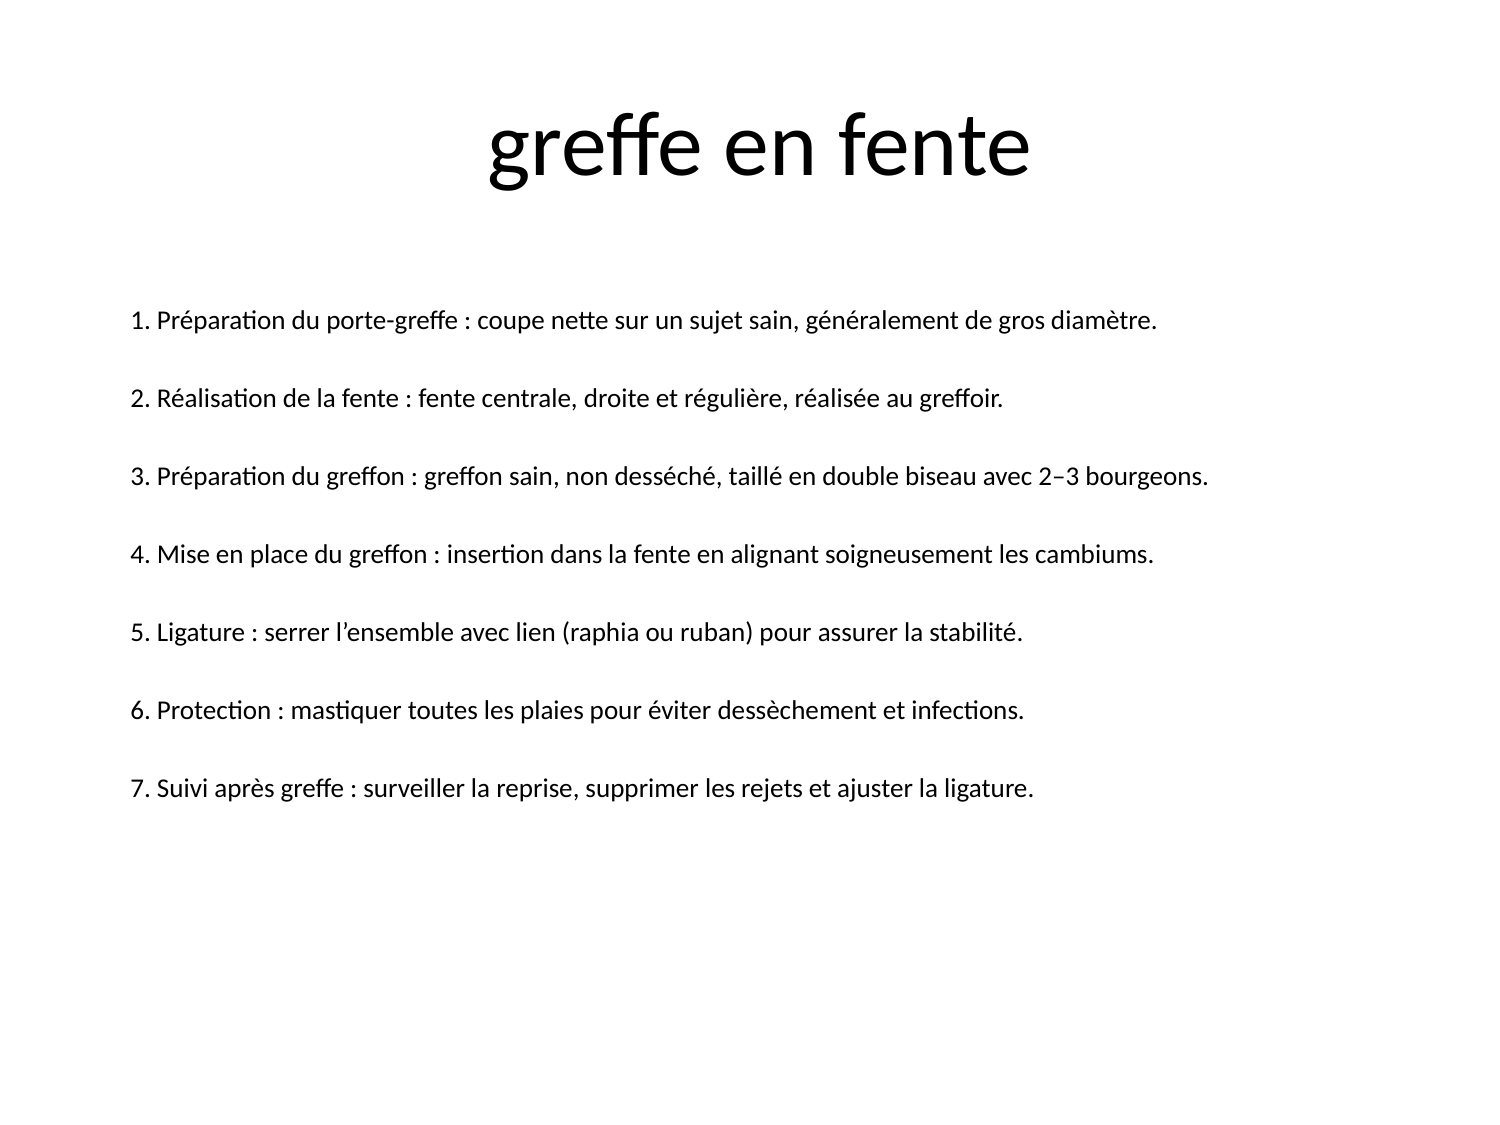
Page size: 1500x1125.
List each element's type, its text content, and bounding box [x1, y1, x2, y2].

title greffe en fente [75, 45, 1425, 233]
list 1. Préparation du porte-greffe : coupe nette sur un sujet sain, généralement de gros diamètre. 2. Réalisation de la fente : fente centrale, droite et régulière, réalisée au greffoir. 3. Préparation du greffon : greffon sain, non desséché, taillé en double biseau avec 2–3 bourgeons. 4. Mise en place du greffon : insertion dans la fente en alignant soigneusement les cambiums. 5. Ligature : serrer l’ensemble avec lien (raphia ou ruban) pour assurer la stabilité. 6. Protection : mastiquer toutes les plaies pour éviter dessèchement et infections. 7. Suivi après greffe : surveiller la reprise, supprimer les rejets et ajuster la ligature. [59, 295, 1461, 890]
